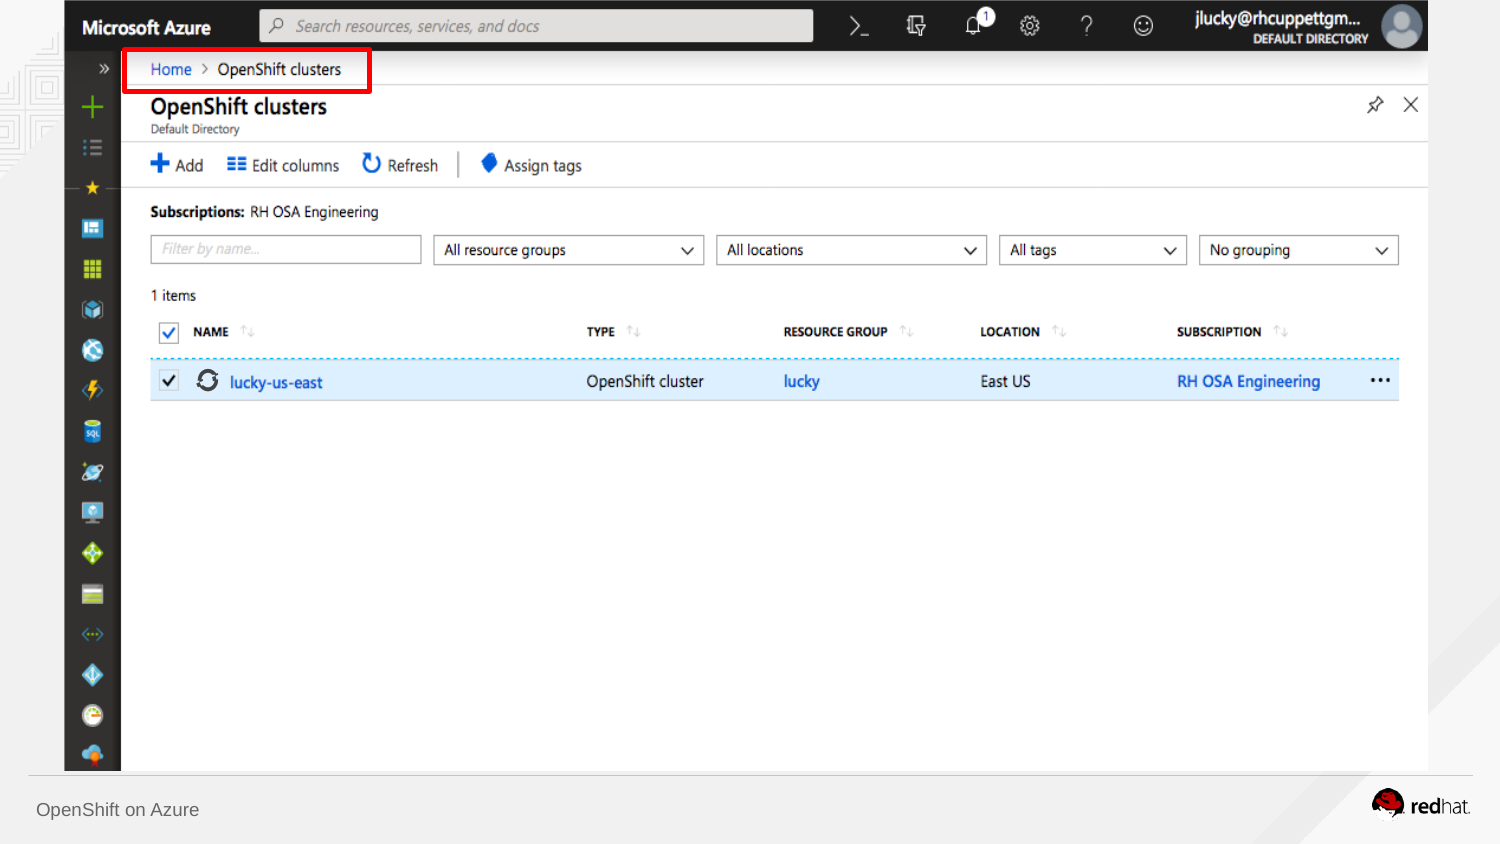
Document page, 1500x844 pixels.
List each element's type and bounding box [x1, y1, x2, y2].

text_box [219, 369, 224, 392]
picture [0, 0, 1500, 844]
text_box [192, 369, 196, 392]
